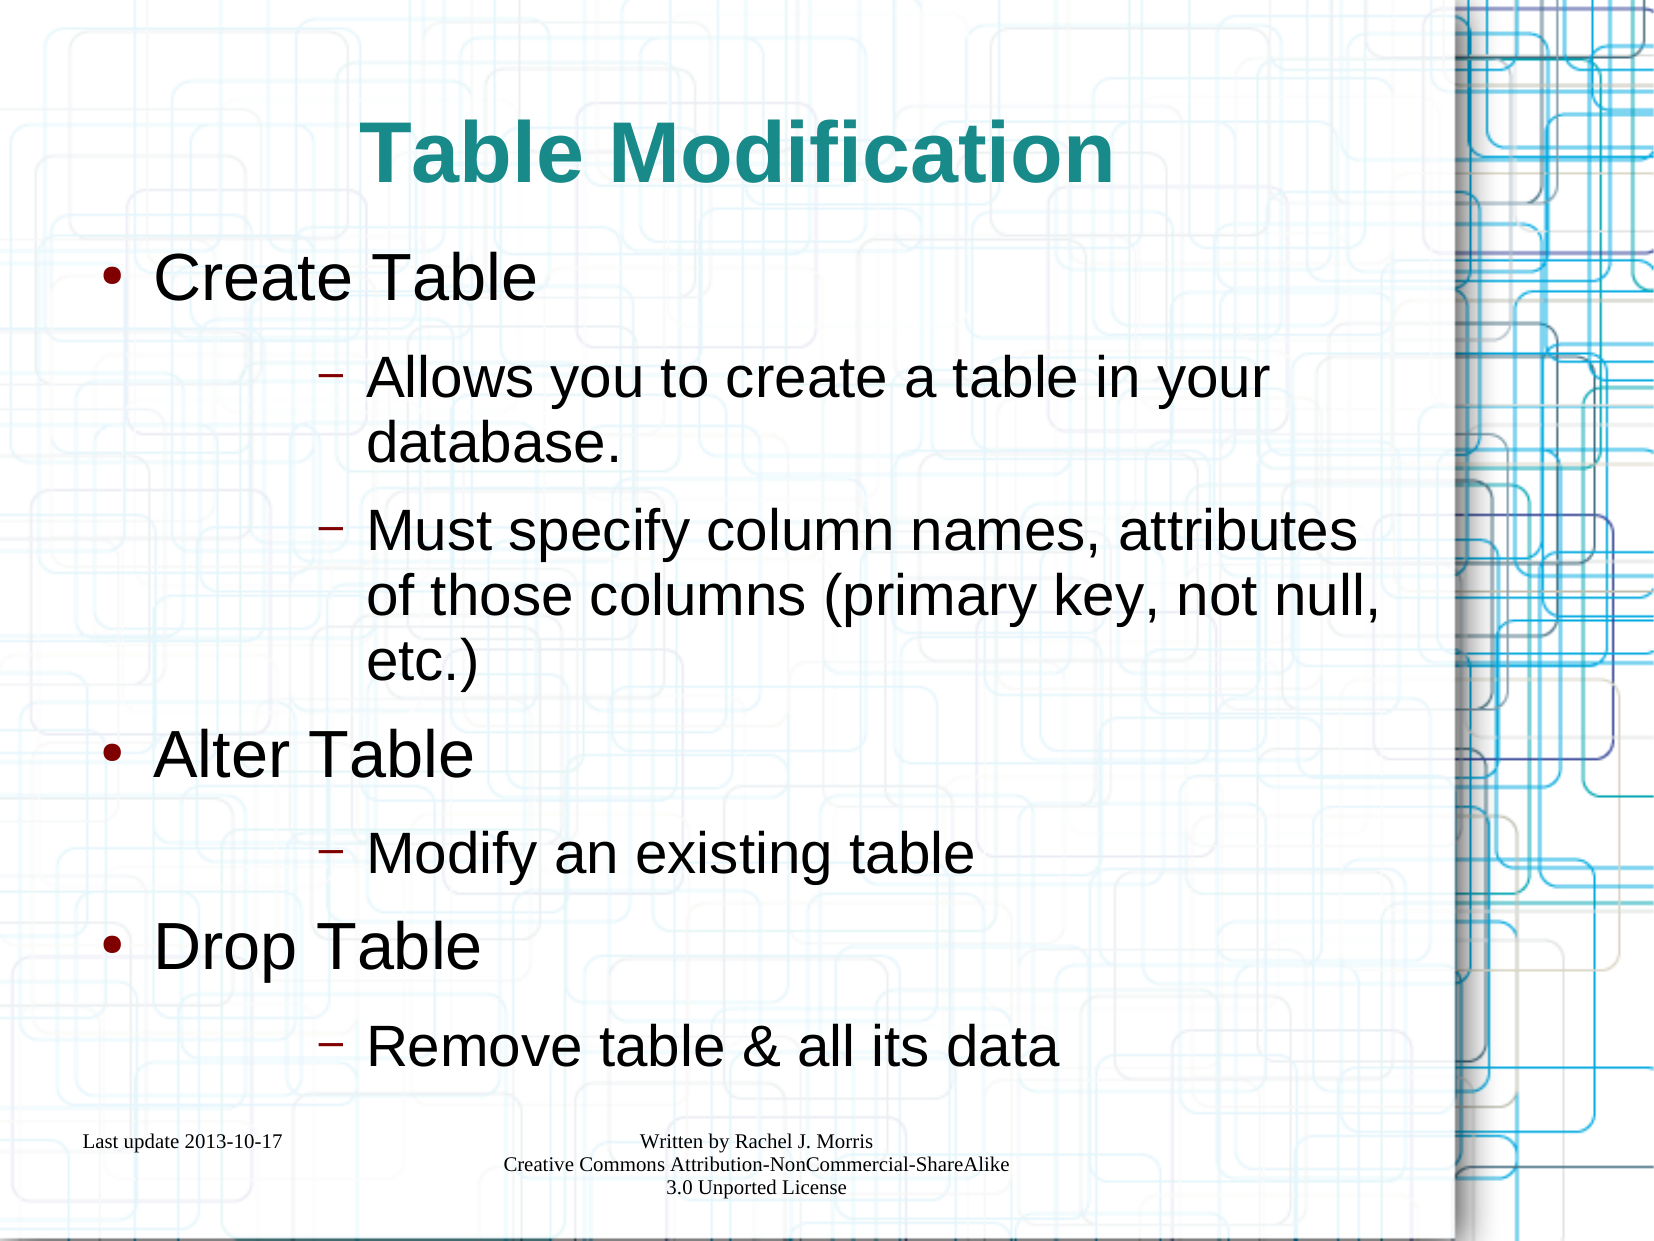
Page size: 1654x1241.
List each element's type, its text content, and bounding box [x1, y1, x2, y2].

picture [0, 0, 1654, 1241]
title Table Modification [59, 49, 1418, 257]
list Create Table Allows you to create a table in your database. Must specify column names, attributes of those columns (primary key, not null, etc.) Alter Table Modify an existing table Drop Table Remove table & all its data [82, 240, 1418, 1078]
